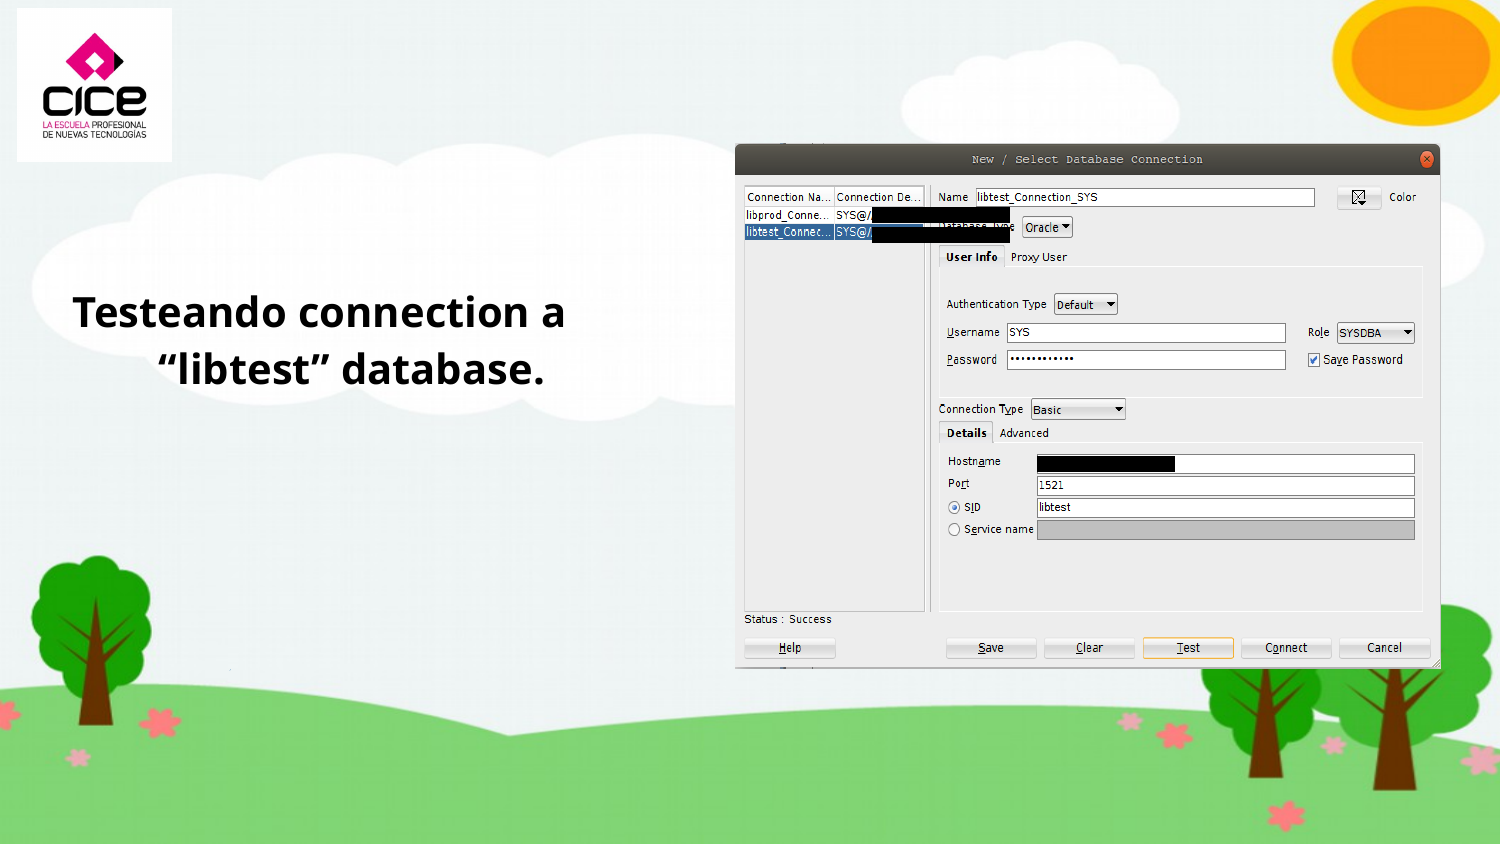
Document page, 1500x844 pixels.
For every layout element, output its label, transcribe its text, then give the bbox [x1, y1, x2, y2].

picture [0, 0, 1500, 844]
title Testeando connection a “libtest” database. [72, 240, 661, 440]
